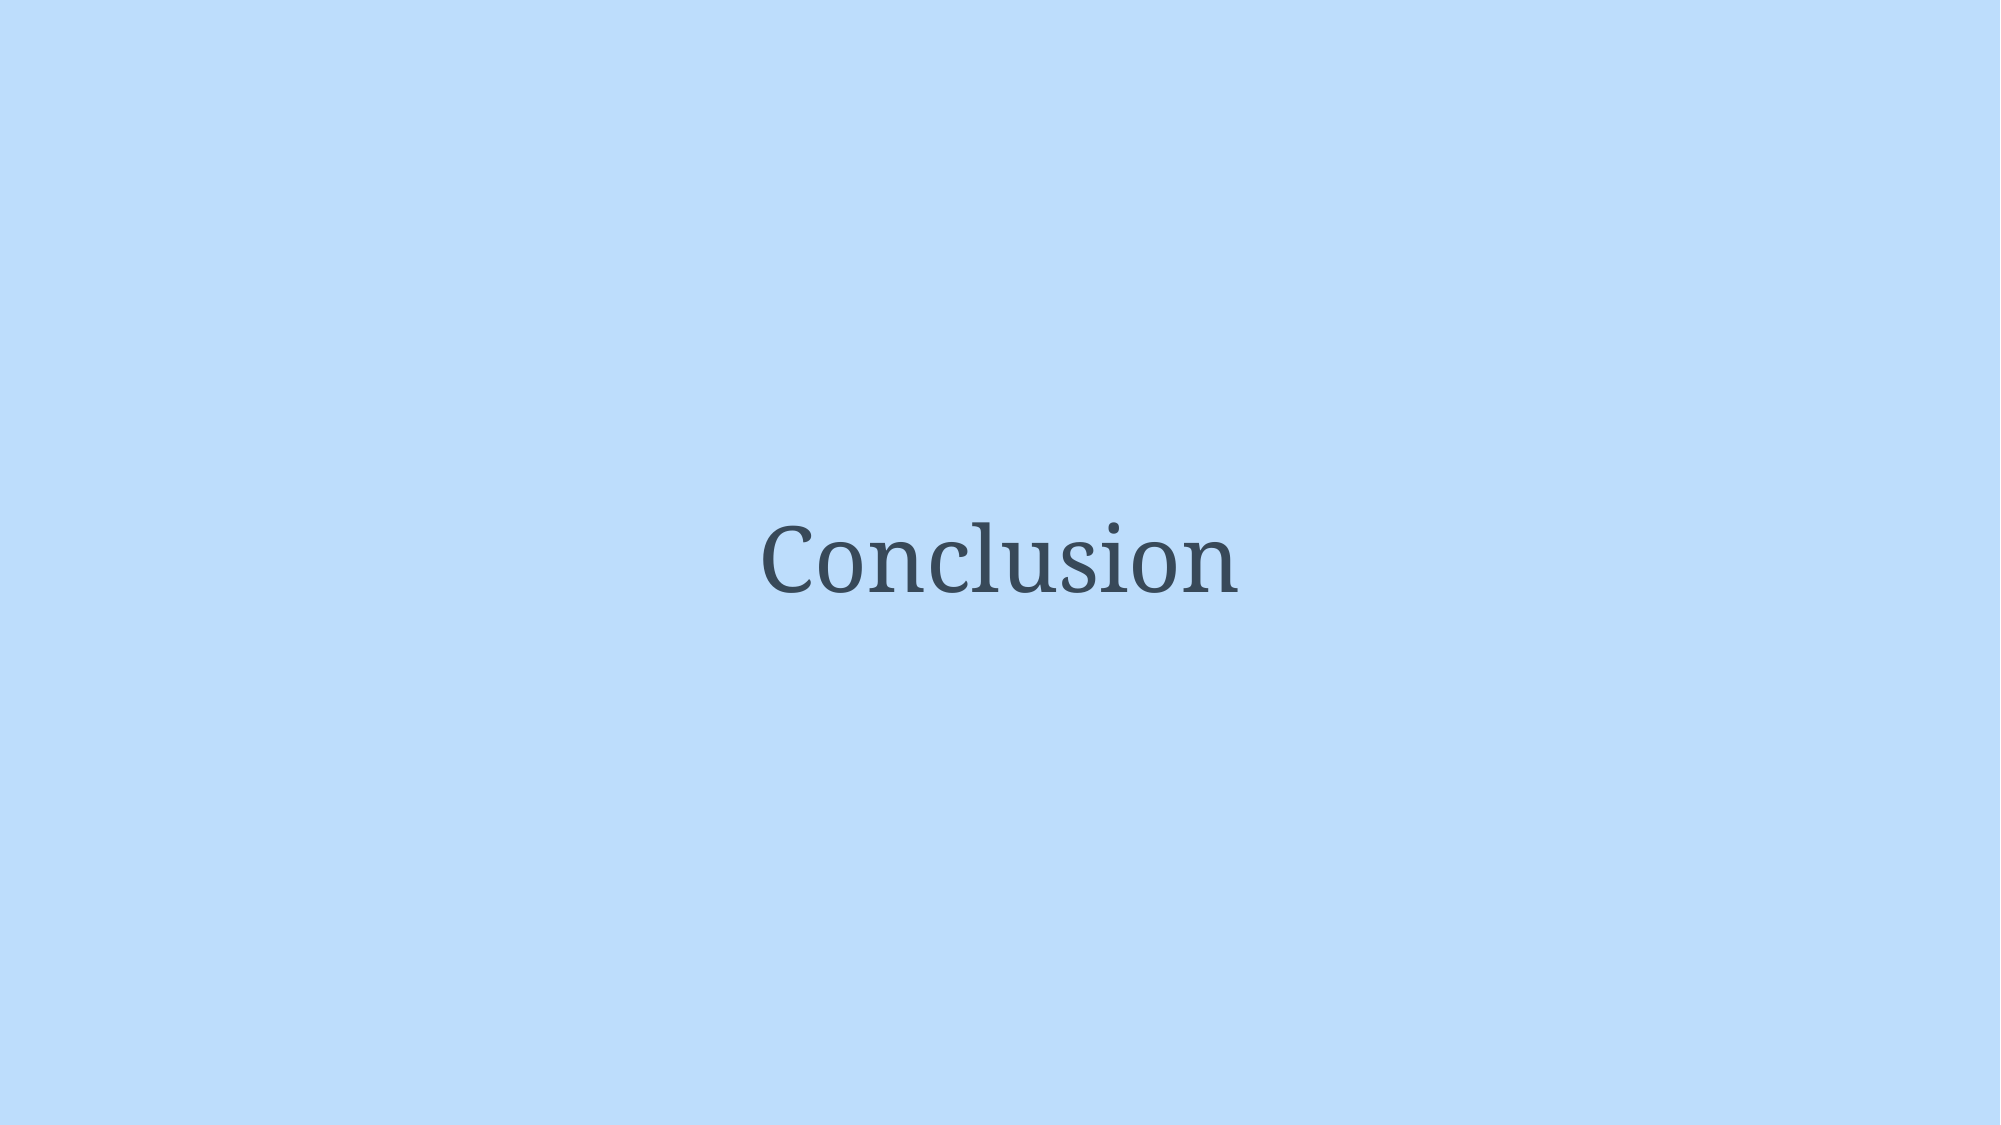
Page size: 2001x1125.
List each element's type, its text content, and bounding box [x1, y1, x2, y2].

title Conclusion [137, 487, 1863, 638]
